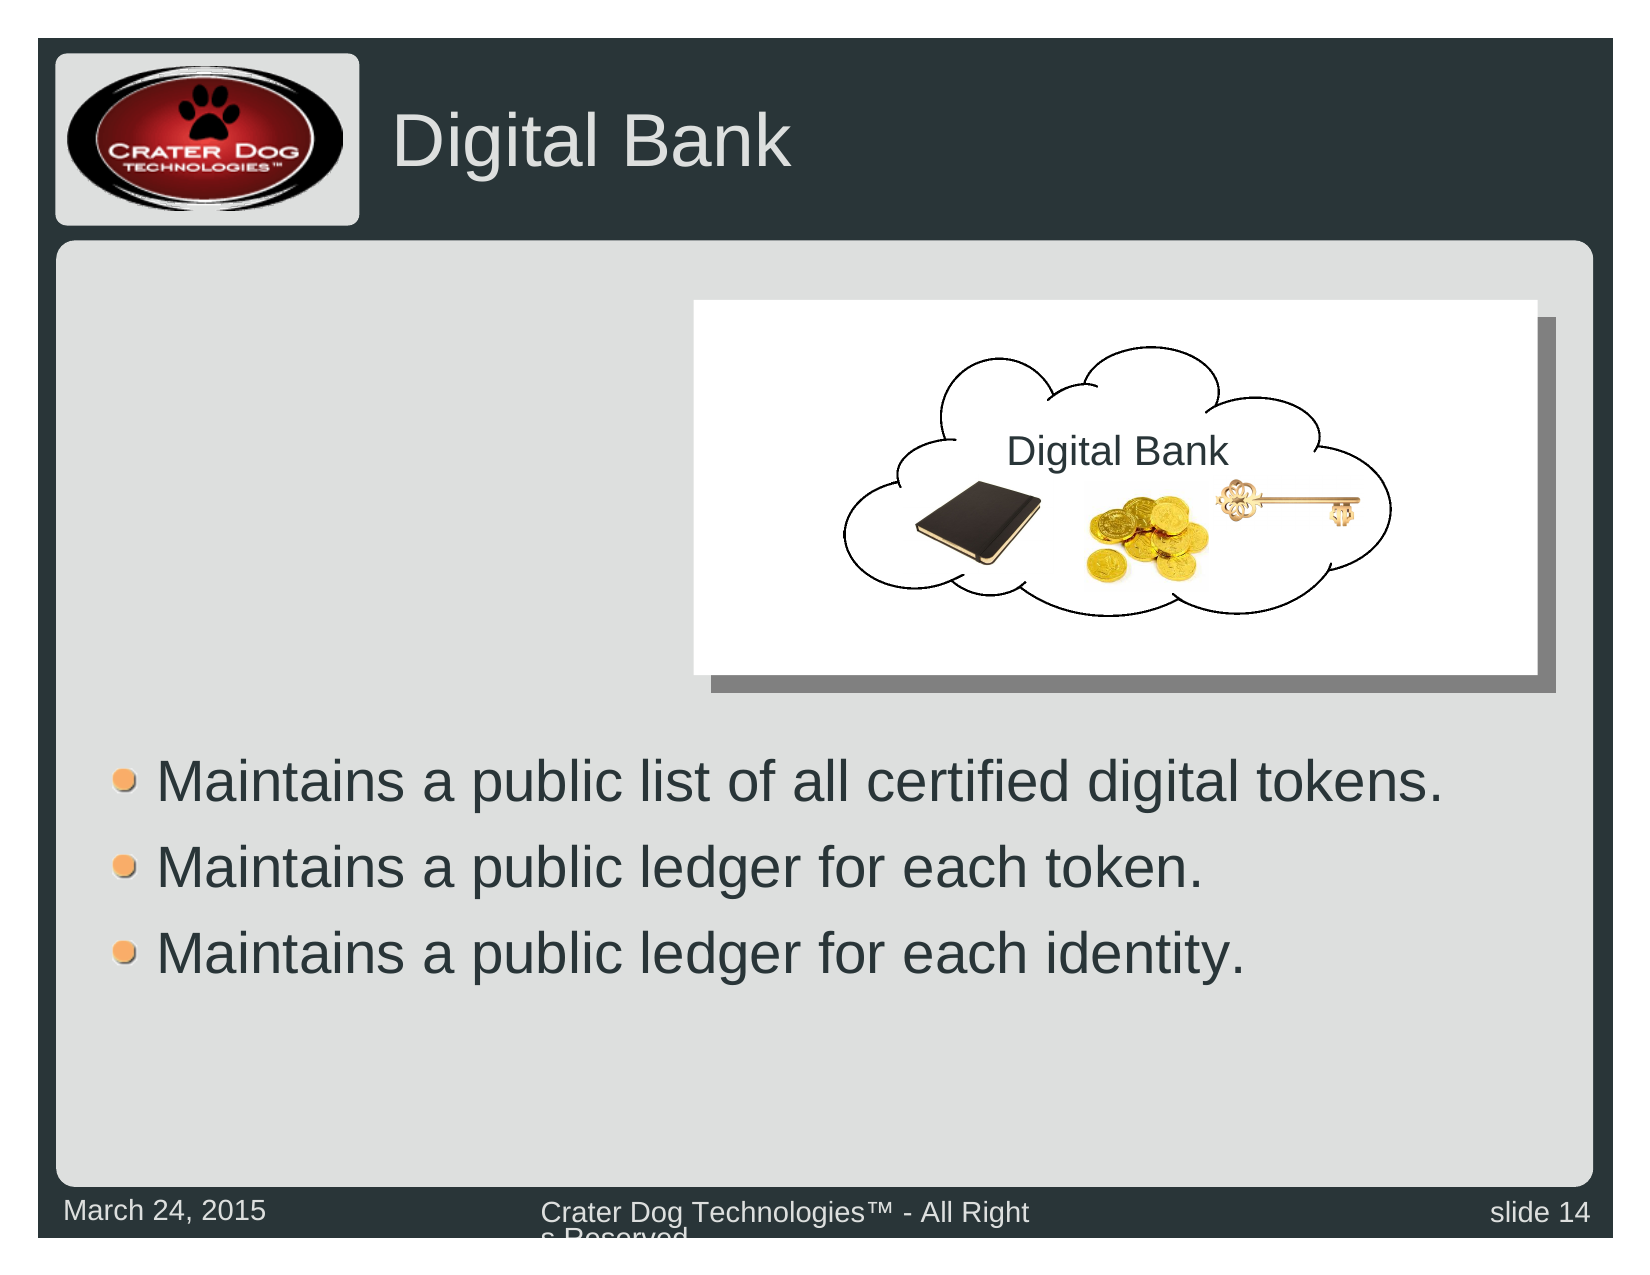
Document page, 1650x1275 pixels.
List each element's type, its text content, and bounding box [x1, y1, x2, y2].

list Maintains a public list of all certified digital tokens. Maintains a public ledger for each token. Maintains a public ledger for each identity. [77, 748, 1557, 1106]
title Digital Bank [391, 55, 1572, 224]
picture [67, 66, 343, 211]
picture [843, 345, 1392, 619]
text_box [693, 299, 1538, 676]
